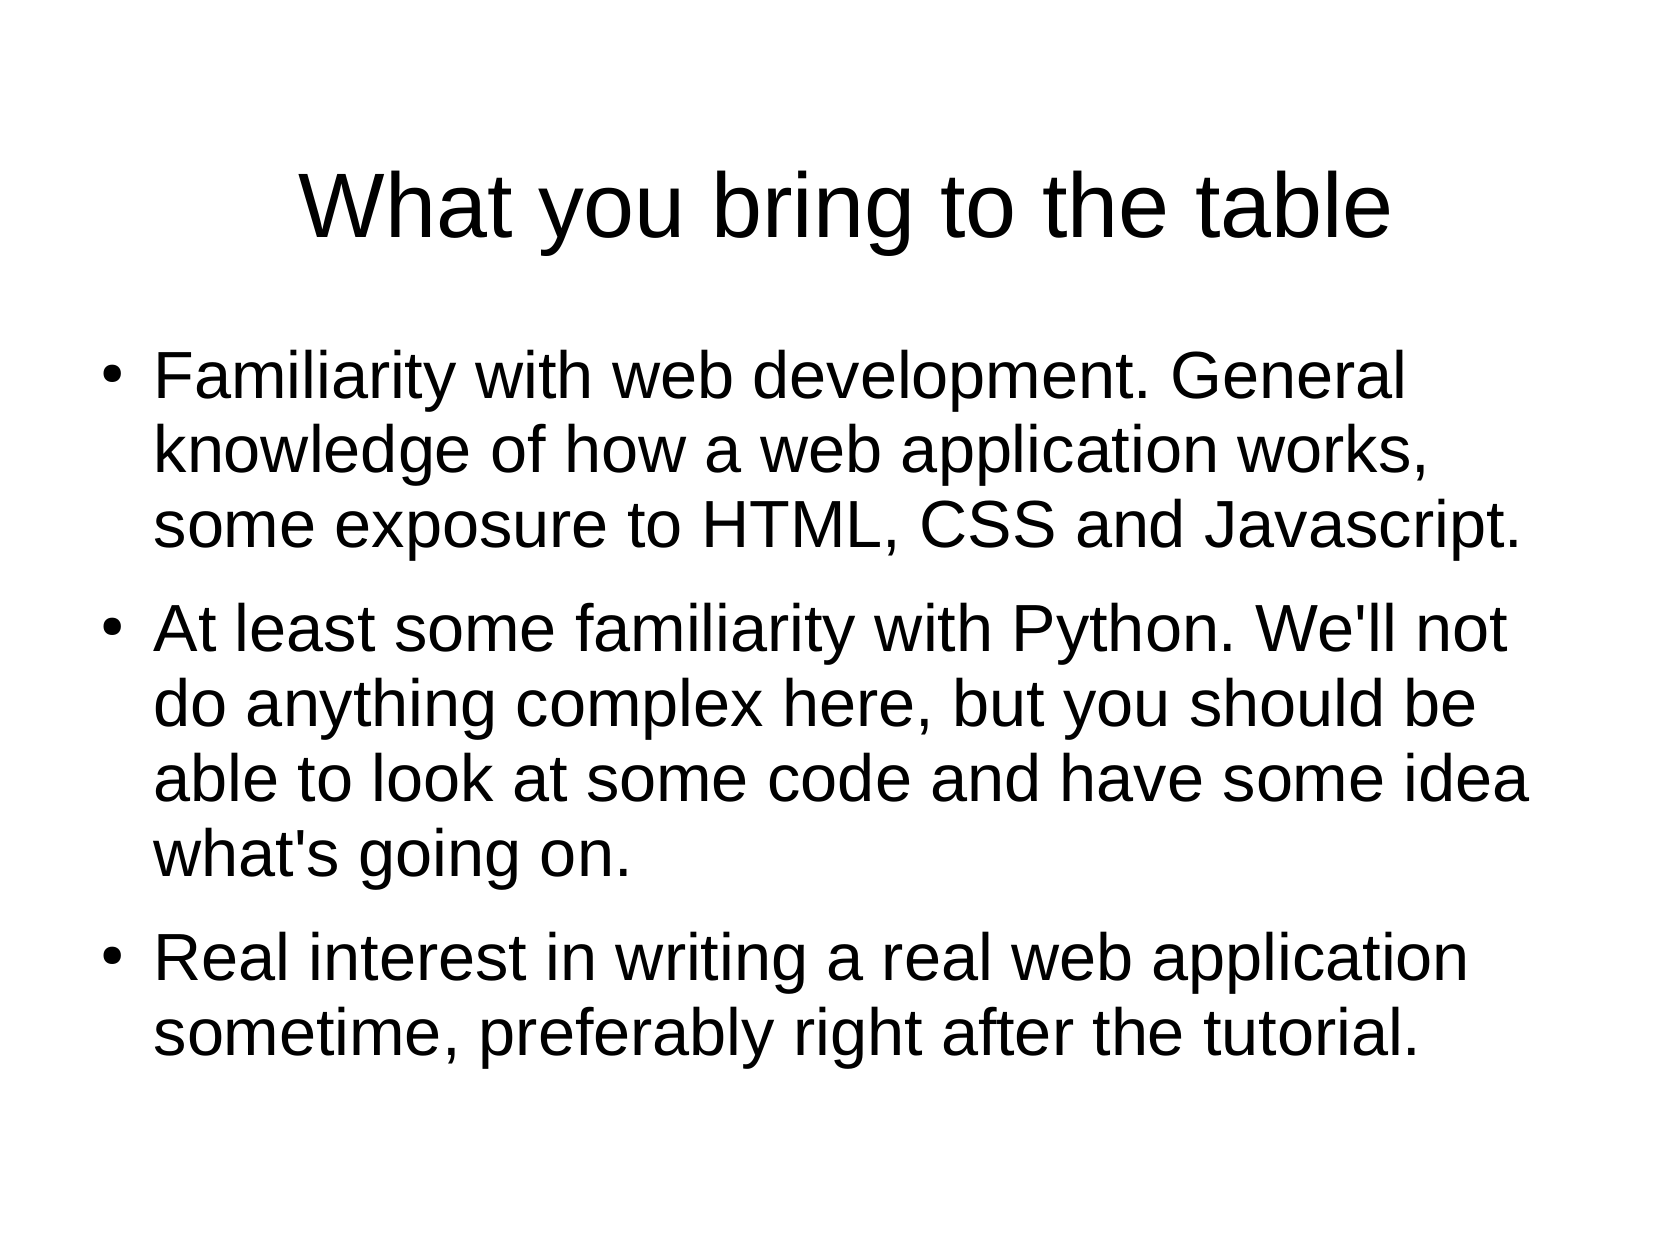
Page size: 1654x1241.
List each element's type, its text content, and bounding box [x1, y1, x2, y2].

title What you bring to the table [82, 112, 1612, 301]
list Familiarity with web development. General knowledge of how a web application works, some exposure to HTML, CSS and Javascript. At least some familiarity with Python. We'll not do anything complex here, but you should be able to look at some code and have some idea what's going on. Real interest in writing a real web application sometime, preferably right after the tutorial. [82, 337, 1571, 1157]
